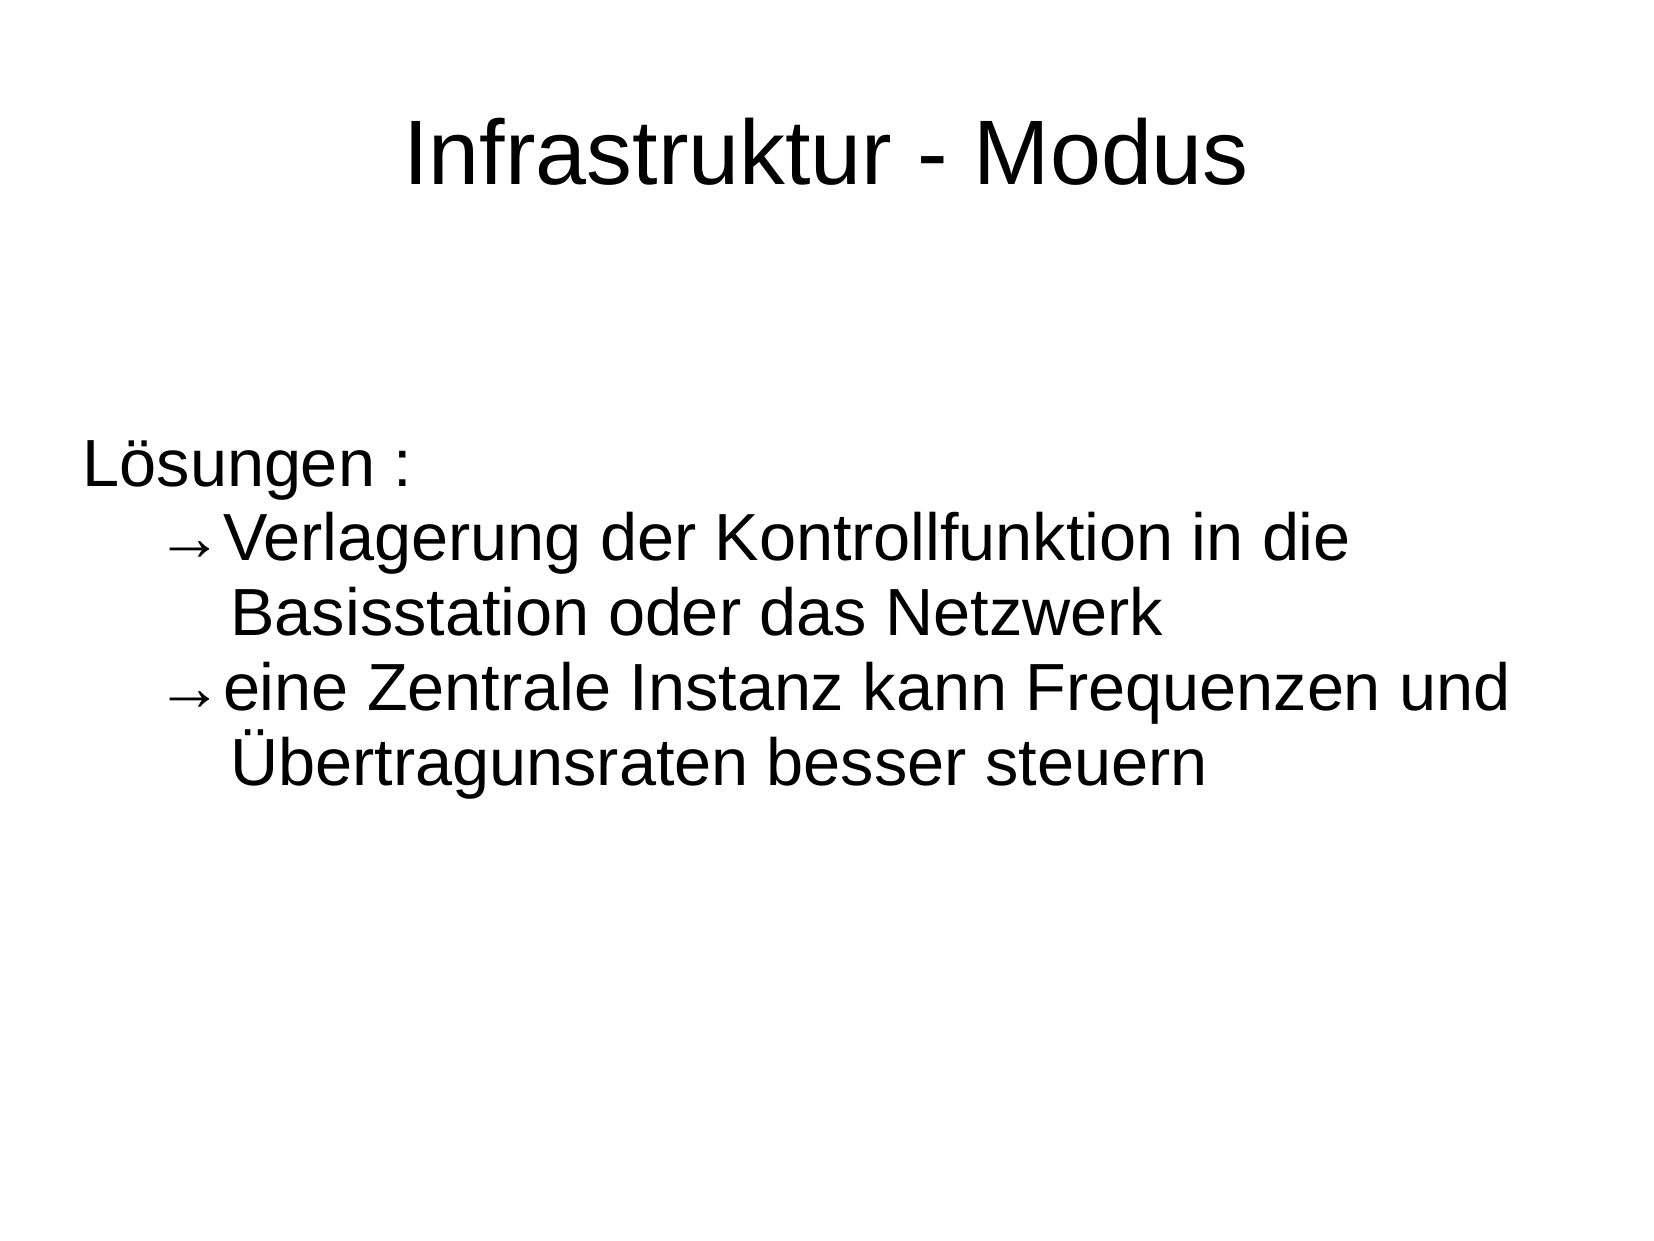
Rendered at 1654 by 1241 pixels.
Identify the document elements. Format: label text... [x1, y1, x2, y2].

title Infrastruktur - Modus [82, 49, 1571, 257]
subtitle Lösungen : →Verlagerung der Kontrollfunktion in die Basisstation oder das Netzwerk →eine Zentrale Instanz kann Frequenzen und Übertragunsraten besser steuern [82, 290, 1571, 1010]
